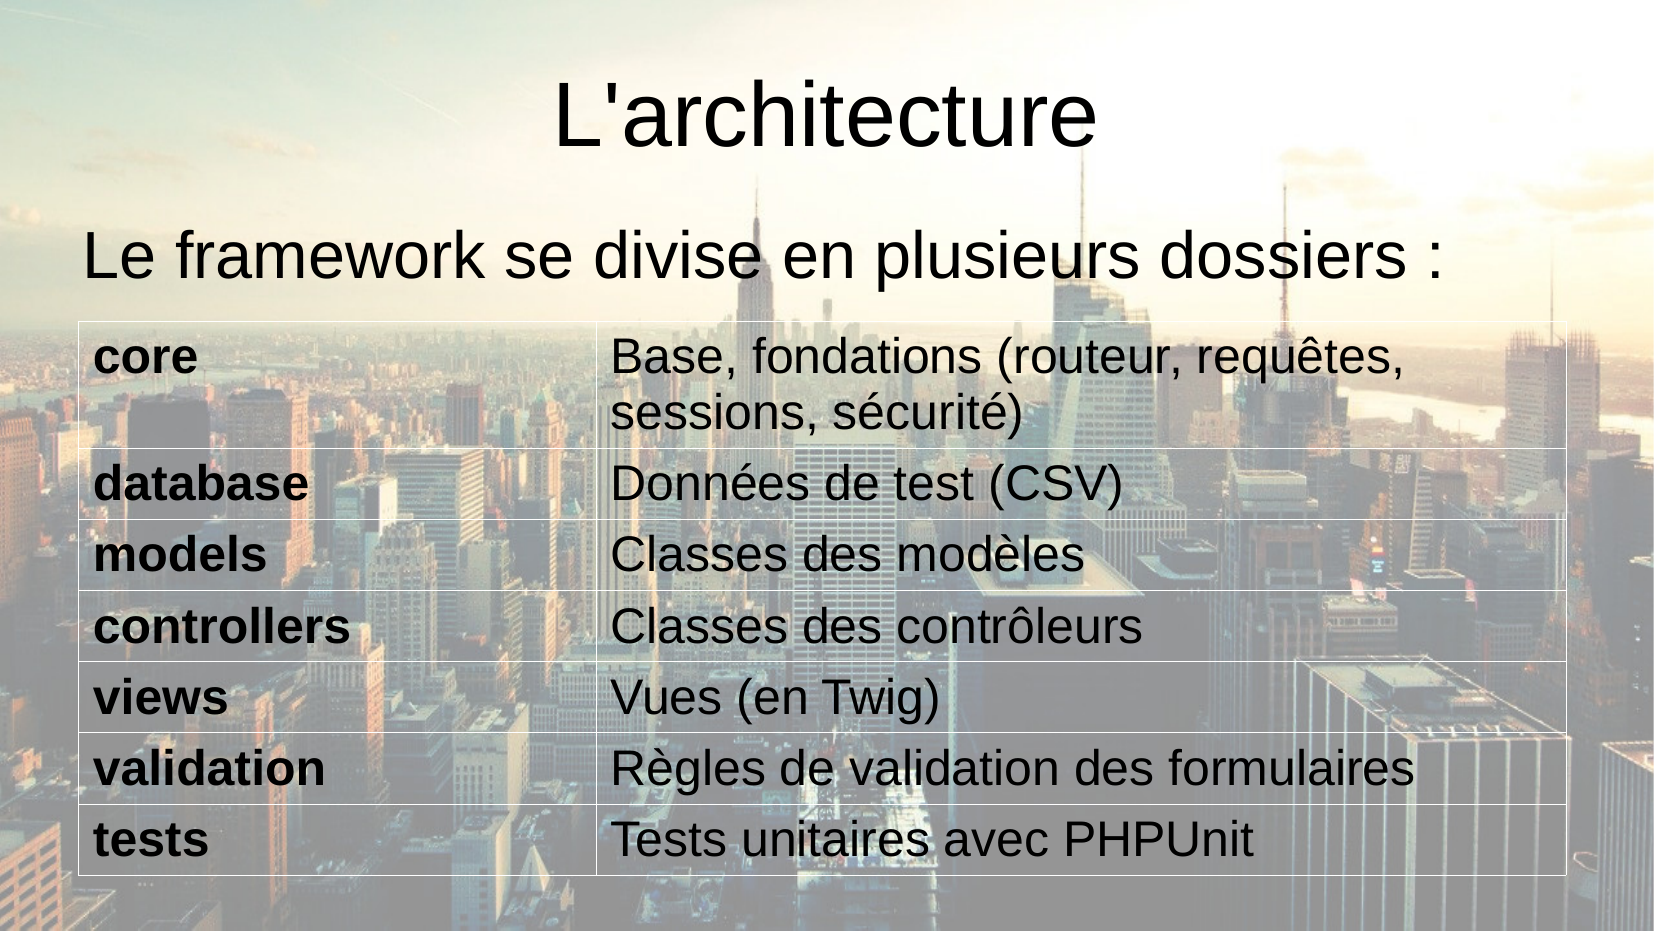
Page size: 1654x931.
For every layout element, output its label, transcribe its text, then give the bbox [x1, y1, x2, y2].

table_cell Vues (en Twig) [597, 662, 1566, 732]
title L'architecture [82, 37, 1571, 193]
table_cell Règles de validation des formulaires [597, 733, 1566, 804]
table_header core [79, 322, 596, 448]
table_cell validation [79, 733, 596, 804]
table_cell tests [79, 805, 596, 875]
table_header Base, fondations (routeur, requêtes, sessions, sécurité) [597, 322, 1566, 448]
table_cell Classes des contrôleurs [597, 591, 1566, 661]
table_cell controllers [79, 591, 596, 661]
table_cell database [79, 449, 596, 519]
table_cell Tests unitaires avec PHPUnit [597, 805, 1566, 875]
table_cell views [79, 662, 596, 732]
picture [0, 0, 1654, 931]
table_cell Classes des modèles [597, 520, 1566, 590]
list Le framework se divise en plusieurs dossiers : [82, 217, 1571, 490]
table_cell Données de test (CSV) [597, 449, 1566, 519]
table_cell models [79, 520, 596, 590]
